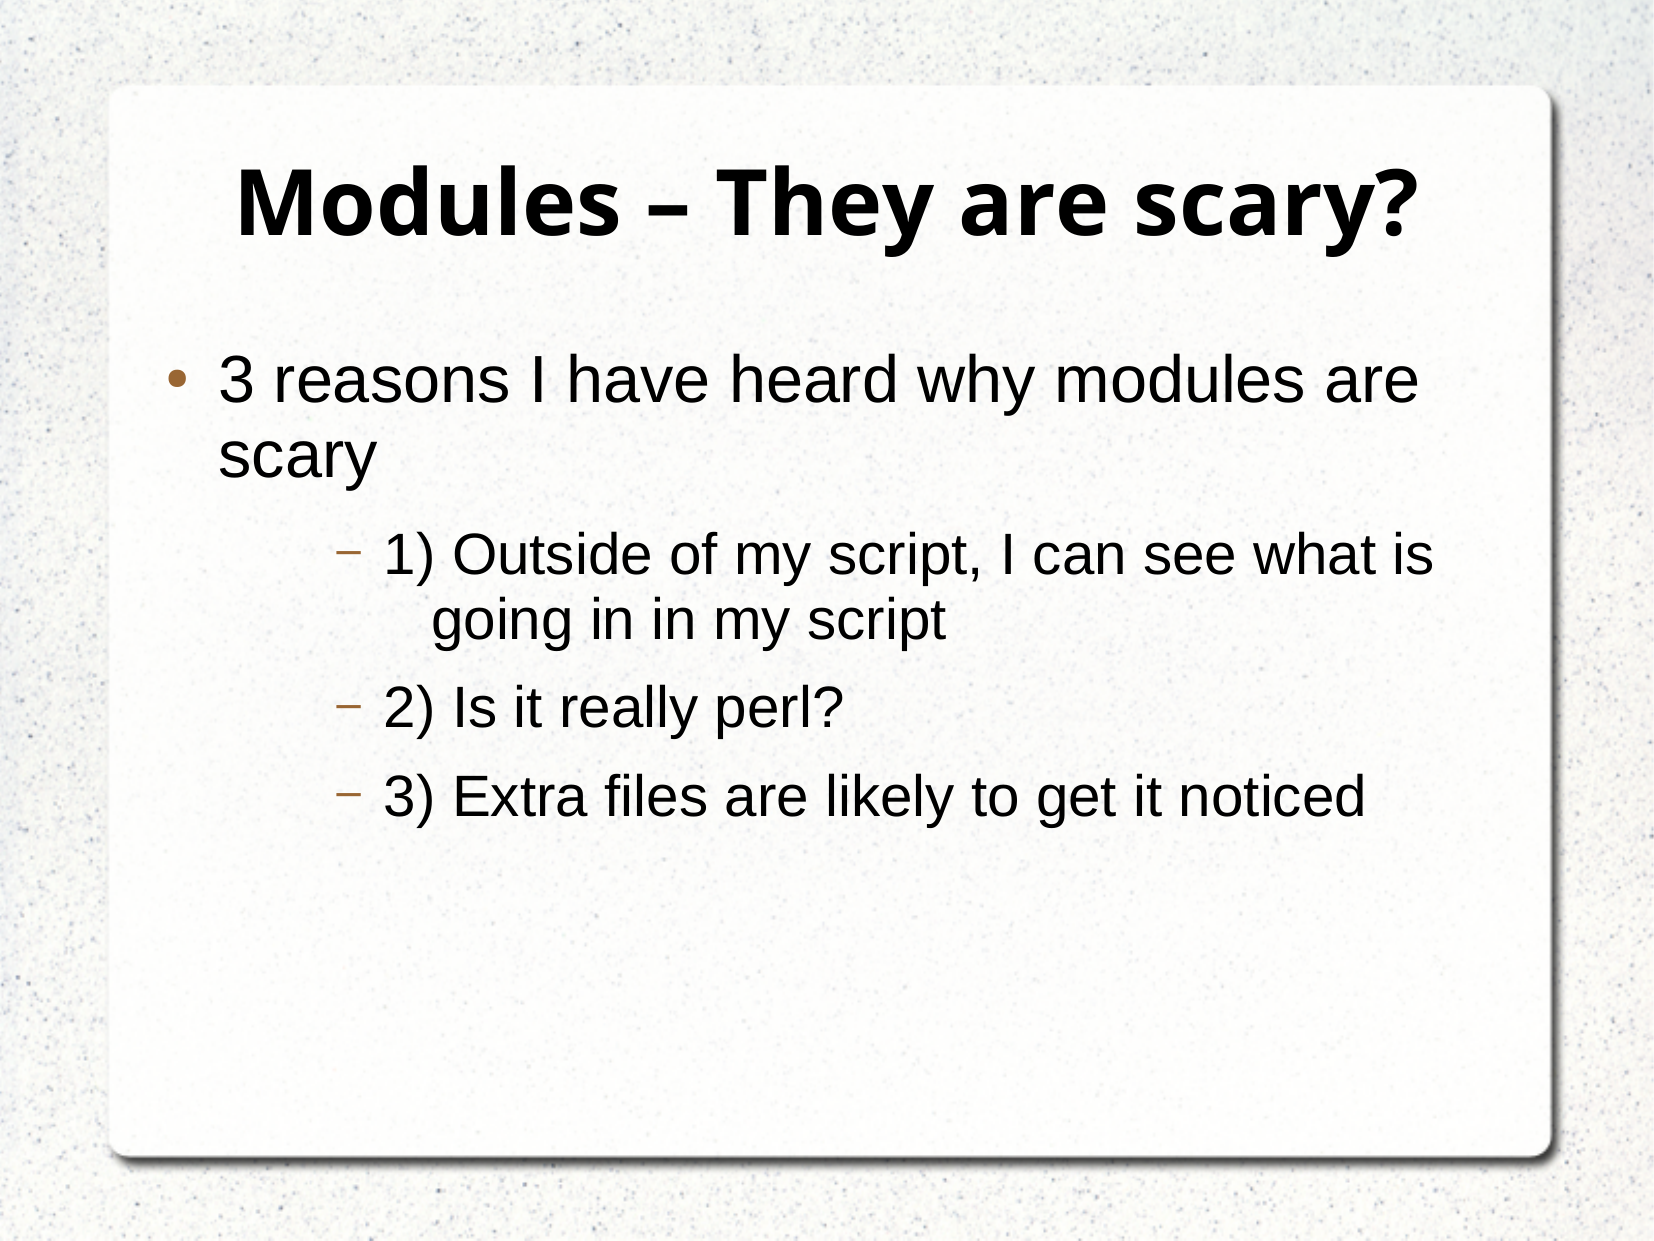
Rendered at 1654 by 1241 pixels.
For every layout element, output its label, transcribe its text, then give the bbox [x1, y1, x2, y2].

title Modules – They are scary? [118, 96, 1536, 304]
list 3 reasons I have heard why modules are scary 1) Outside of my script, I can see what is going in in my script 2) Is it really perl? 3) Extra files are likely to get it noticed [147, 342, 1506, 978]
picture [0, 0, 1654, 1241]
